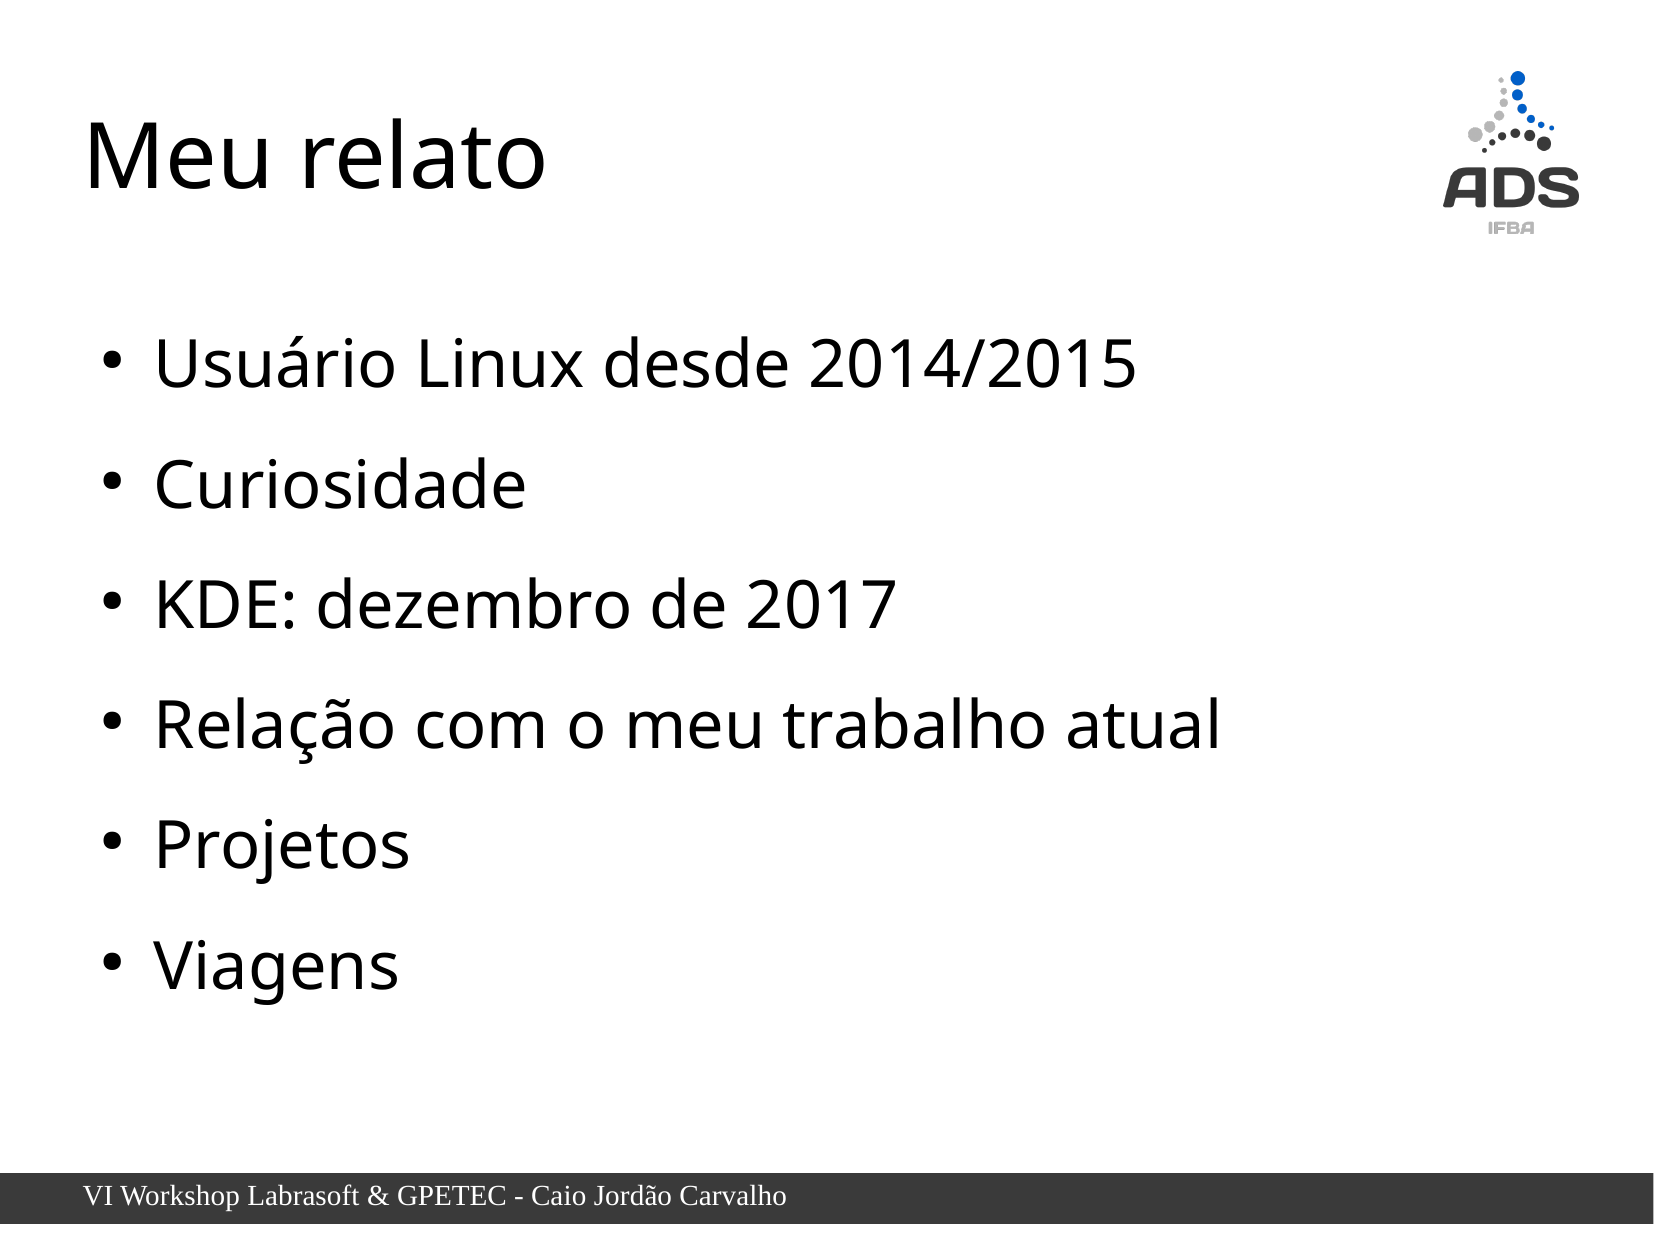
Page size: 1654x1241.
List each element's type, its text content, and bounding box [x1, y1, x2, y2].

picture [1443, 71, 1579, 234]
title Meu relato [82, 49, 1426, 257]
list Usuário Linux desde 2014/2015 Curiosidade KDE: dezembro de 2017 Relação com o meu trabalho atual Projetos Viagens [82, 290, 1571, 1036]
